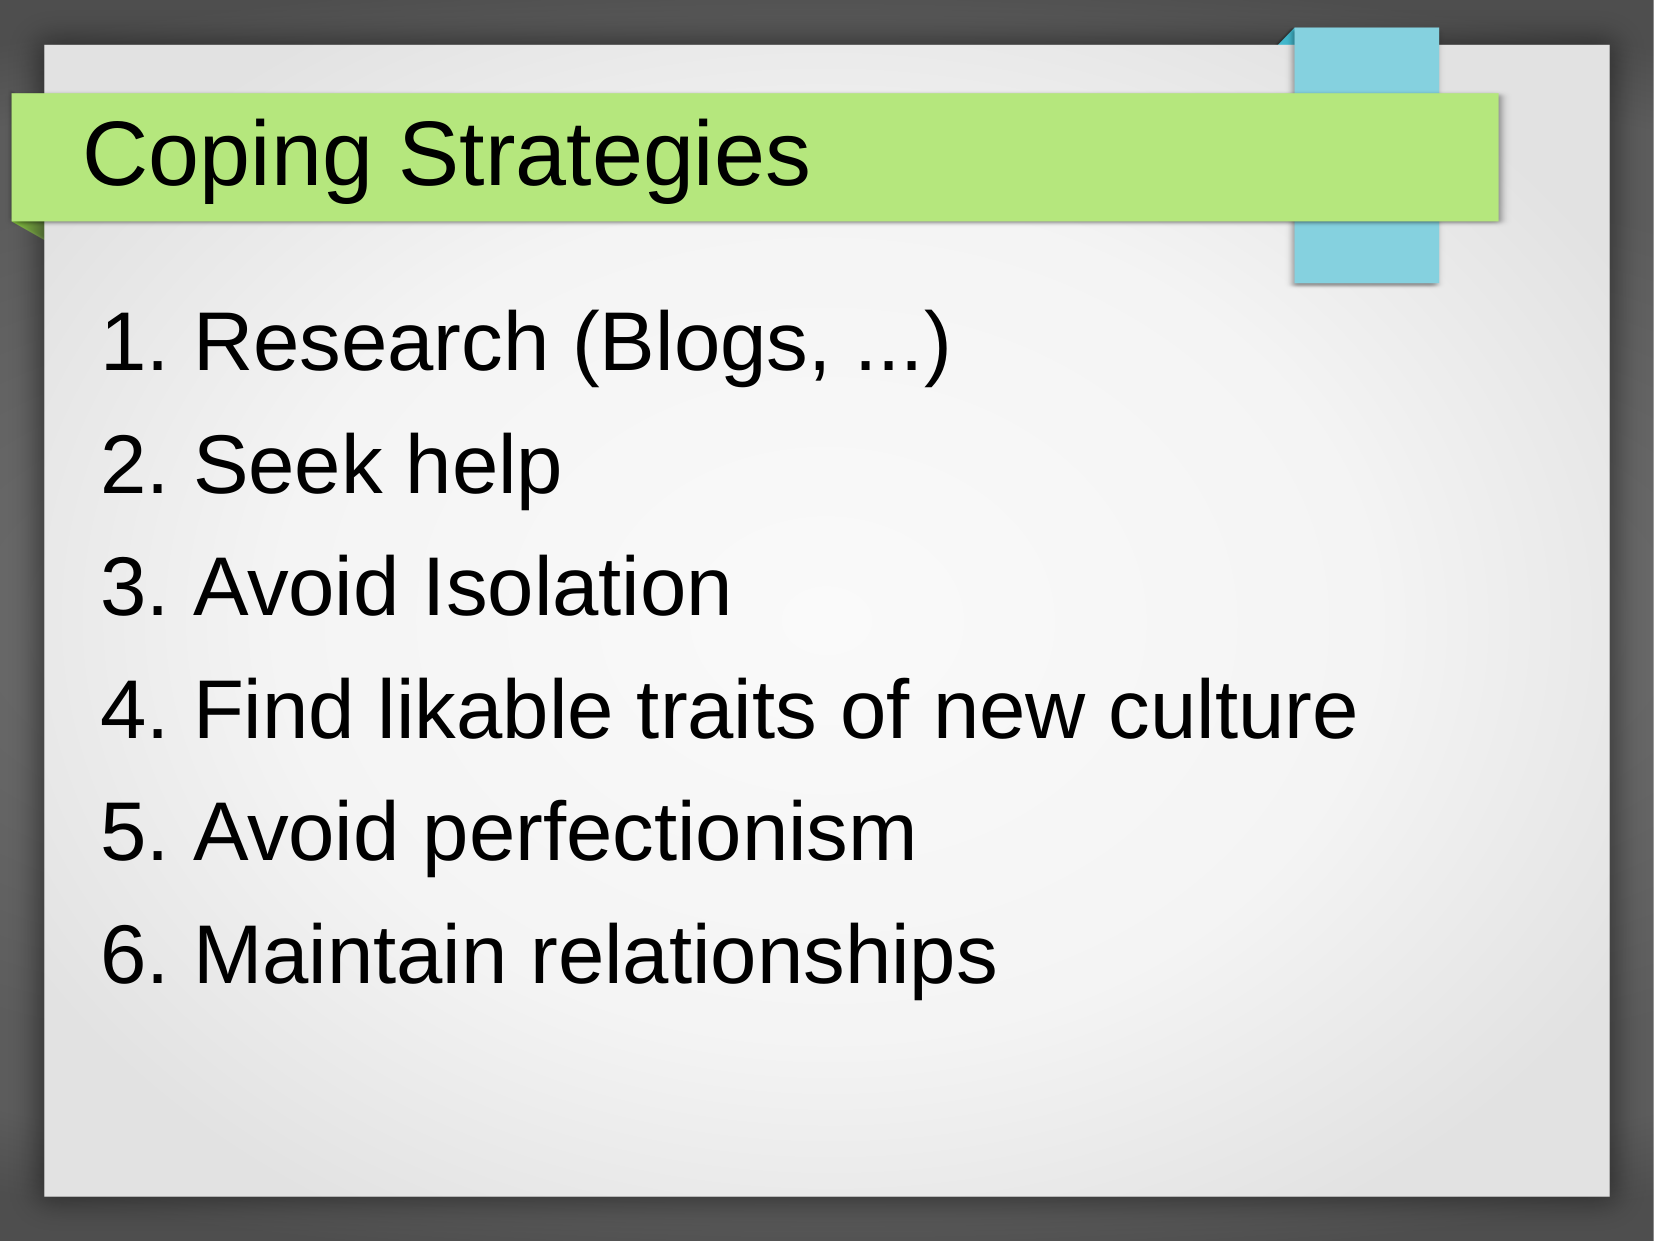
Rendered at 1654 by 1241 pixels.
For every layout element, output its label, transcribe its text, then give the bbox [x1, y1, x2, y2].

picture [0, 0, 1654, 1241]
title Coping Strategies [82, 94, 1264, 213]
list Research (Blogs, ...) Seek help Avoid Isolation Find likable traits of new culture Avoid perfectionism Maintain relationships [82, 295, 1571, 1015]
